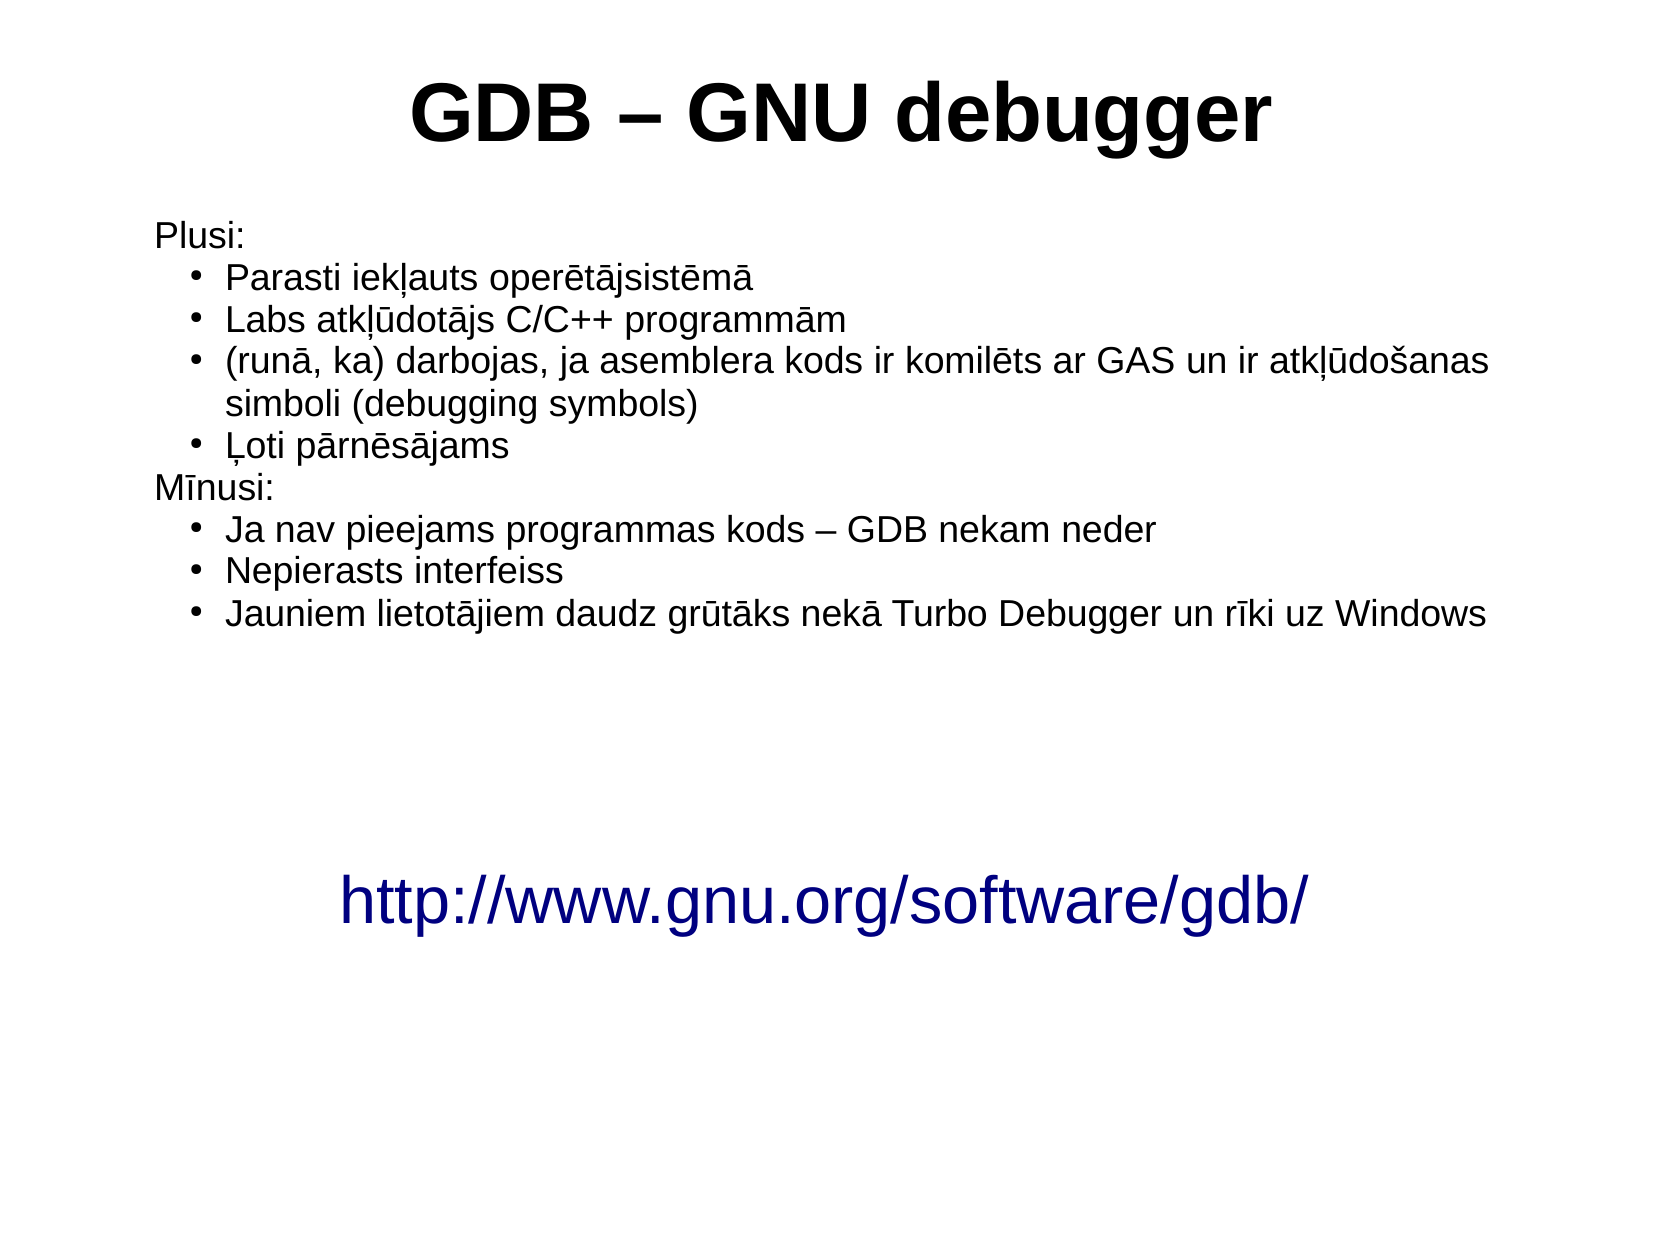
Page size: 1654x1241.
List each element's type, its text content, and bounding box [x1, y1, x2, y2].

text_box GDB – GNU debugger [118, 59, 1565, 167]
text_box http://www.gnu.org/software/gdb/ [324, 855, 1329, 945]
text_box Plusi: Parasti iekļauts operētājsistēmā Labs atkļūdotājs C/C++ programmām (runā, ka) darbojas, ja asemblera kods ir komilēts ar GAS un ir atkļūdošanas simboli (debugging symbols) Ļoti pārnēsājams Mīnusi: Ja nav pieejams programmas kods – GDB nekam neder Nepierasts interfeiss Jauniem lietotājiem daudz grūtāks nekā Turbo Debugger un rīki uz Windows [139, 206, 1587, 642]
